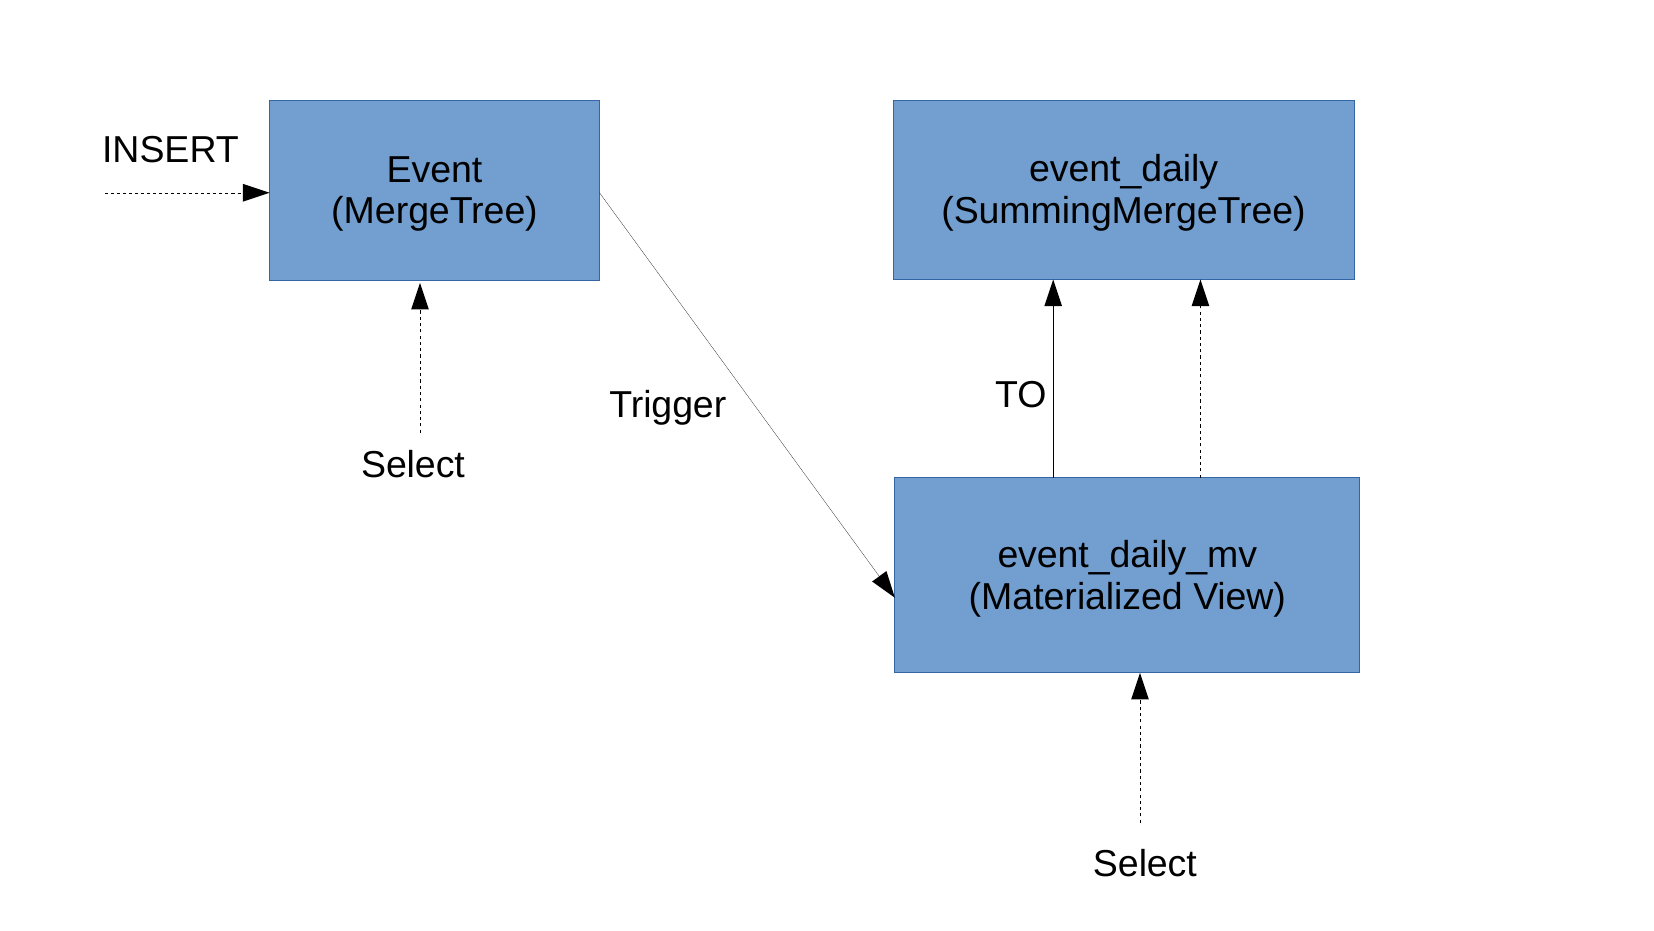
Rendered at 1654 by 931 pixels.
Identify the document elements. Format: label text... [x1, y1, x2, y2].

text_box INSERT [87, 120, 254, 178]
text_box event_daily (SummingMergeTree) [893, 100, 1355, 280]
text_box Select [346, 435, 481, 493]
text_box Trigger [594, 375, 742, 433]
text_box Event (MergeTree) [269, 100, 600, 281]
text_box event_daily_mv (Materialized View) [894, 477, 1360, 673]
text_box TO [980, 365, 1062, 438]
text_box Select [1078, 834, 1212, 892]
